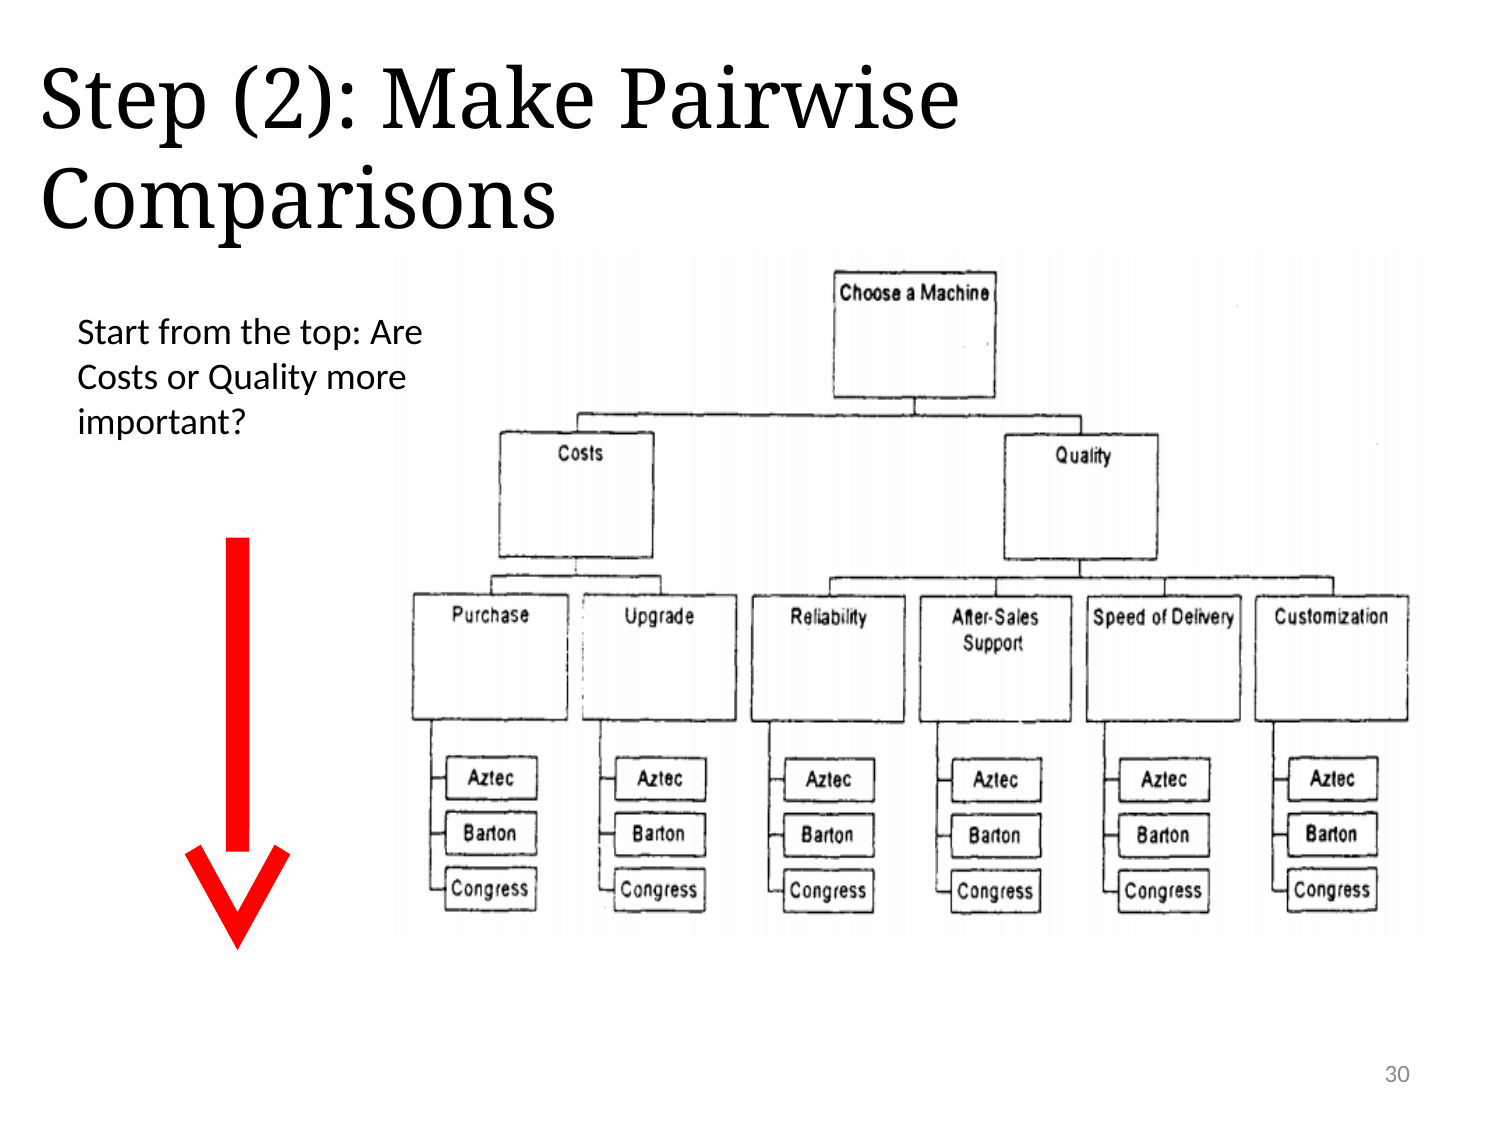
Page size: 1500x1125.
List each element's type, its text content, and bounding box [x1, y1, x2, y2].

slide_number <number> [1074, 1042, 1425, 1103]
text_box Start from the top: Are Costs or Quality more important? [62, 299, 450, 450]
picture [387, 249, 1421, 938]
text_box Step (2): Make Pairwise Comparisons [24, 37, 1475, 253]
